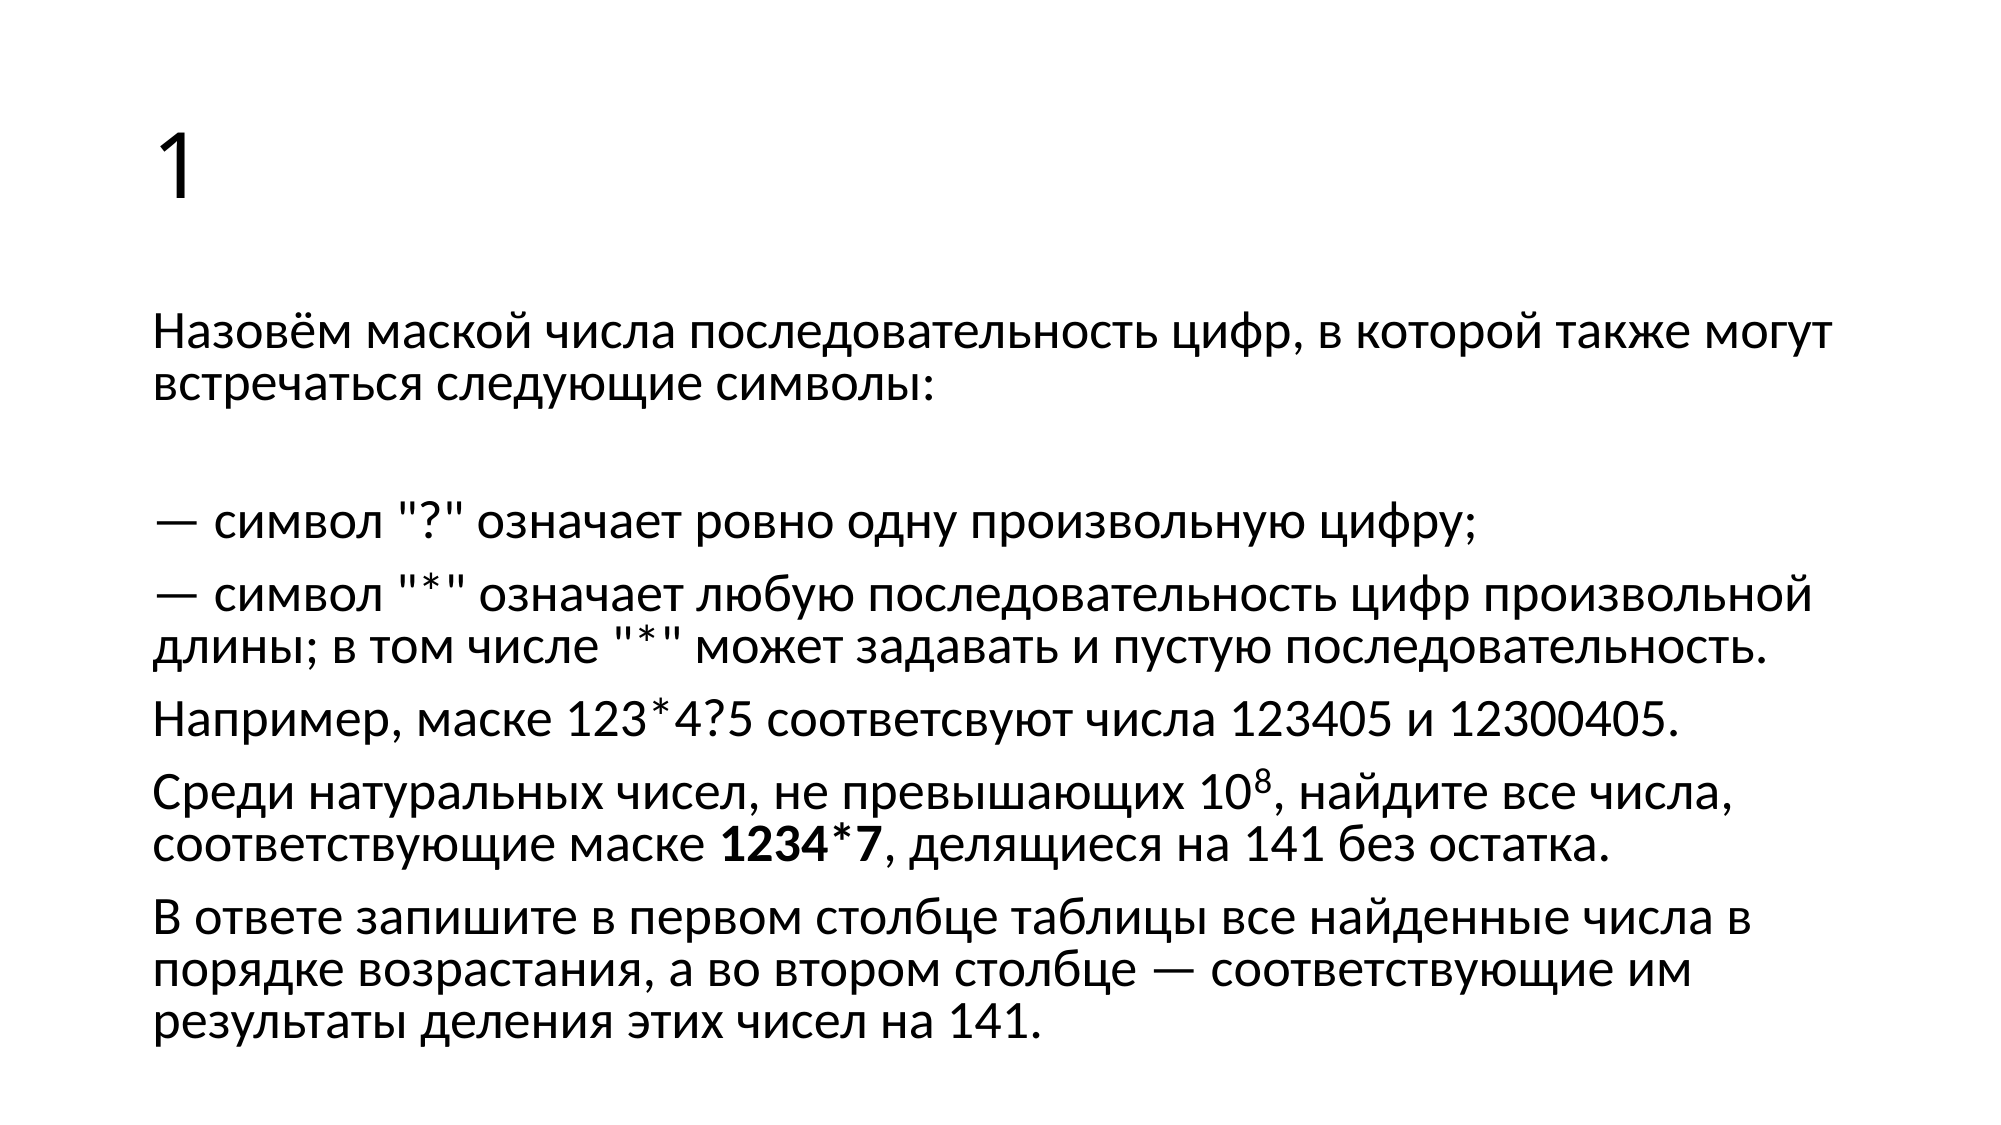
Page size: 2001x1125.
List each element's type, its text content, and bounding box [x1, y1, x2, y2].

title 1 [137, 59, 1863, 278]
list Назовём маской числа последовательность цифр, в которой также могут встречаться следующие символы: — символ "?" означает ровно одну произвольную цифру; — символ "*" означает любую последовательность цифр произвольной длины; в том числе "*" может задавать и пустую последовательность. Например, маске 123*4?5 соответсвуют числа 123405 и 12300405. Среди натуральных чисел, не превышающих 108, найдите все числа, соответствующие маске 1234*7, делящиеся на 141 без остатка. В ответе запишите в первом столбце таблицы все найденные числа в порядке возрастания, а во втором столбце — соответствующие им результаты деления этих чисел на 141. [137, 299, 1927, 1066]
